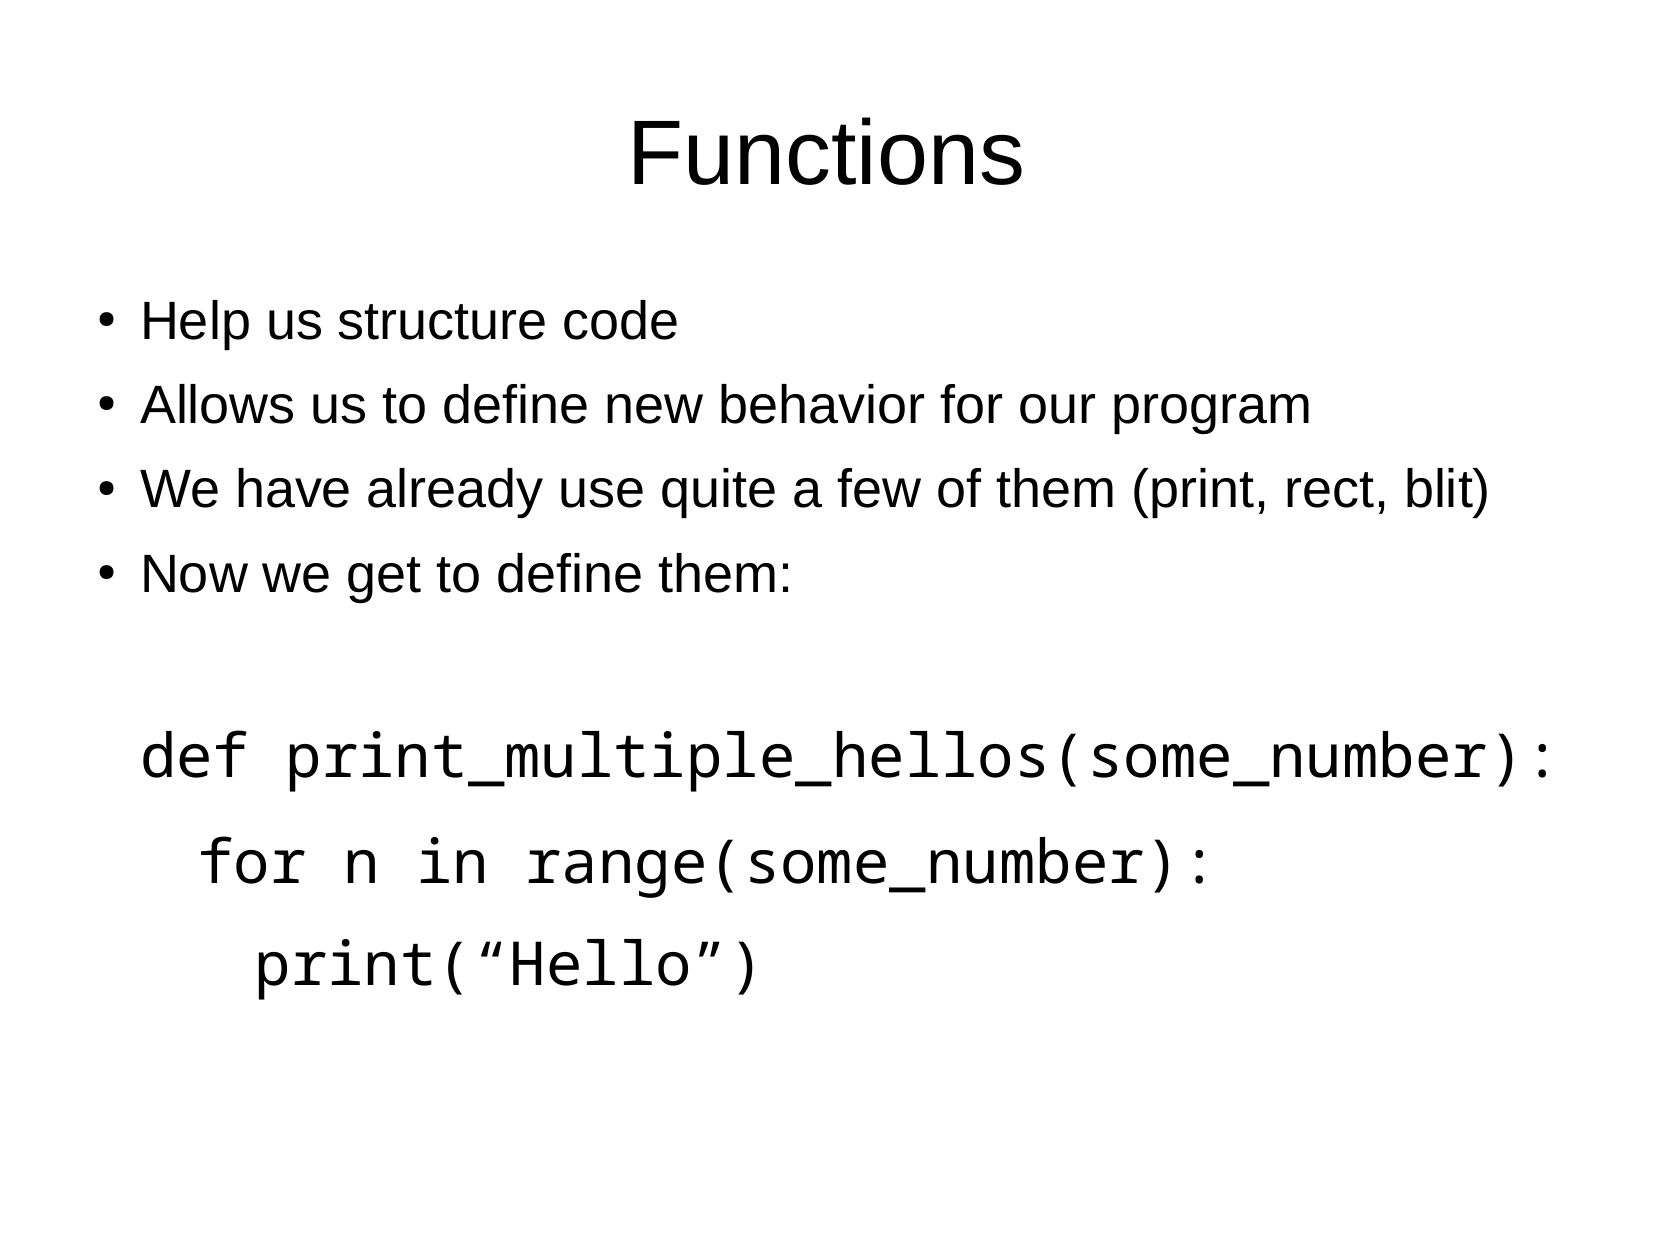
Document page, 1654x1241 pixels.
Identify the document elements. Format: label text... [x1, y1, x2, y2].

title Functions [82, 49, 1571, 257]
list Help us structure code Allows us to define new behavior for our program We have already use quite a few of them (print, rect, blit) Now we get to define them: def print_multiple_hellos(some_number): for n in range(some_number): print(“Hello”) [82, 290, 1571, 1109]
